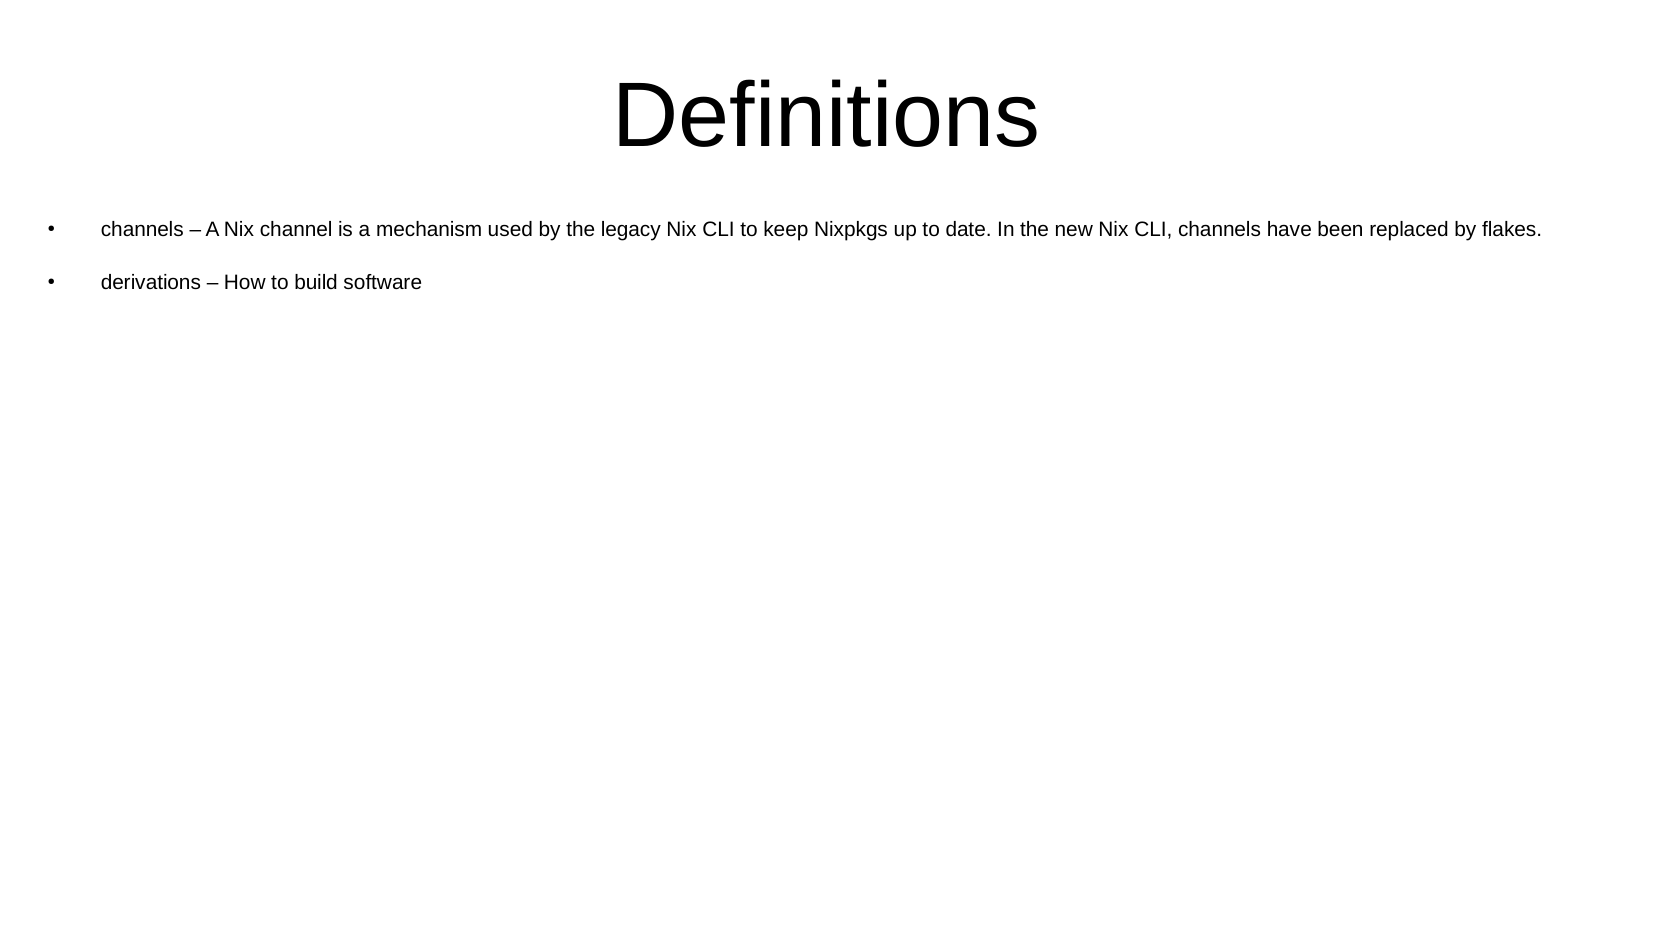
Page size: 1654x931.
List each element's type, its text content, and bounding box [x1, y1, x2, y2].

list channels – A Nix channel is a mechanism used by the legacy Nix CLI to keep Nixpkgs up to date. In the new Nix CLI, channels have been replaced by flakes. derivations – How to build software [30, 217, 1571, 916]
title Definitions [82, 37, 1571, 193]
